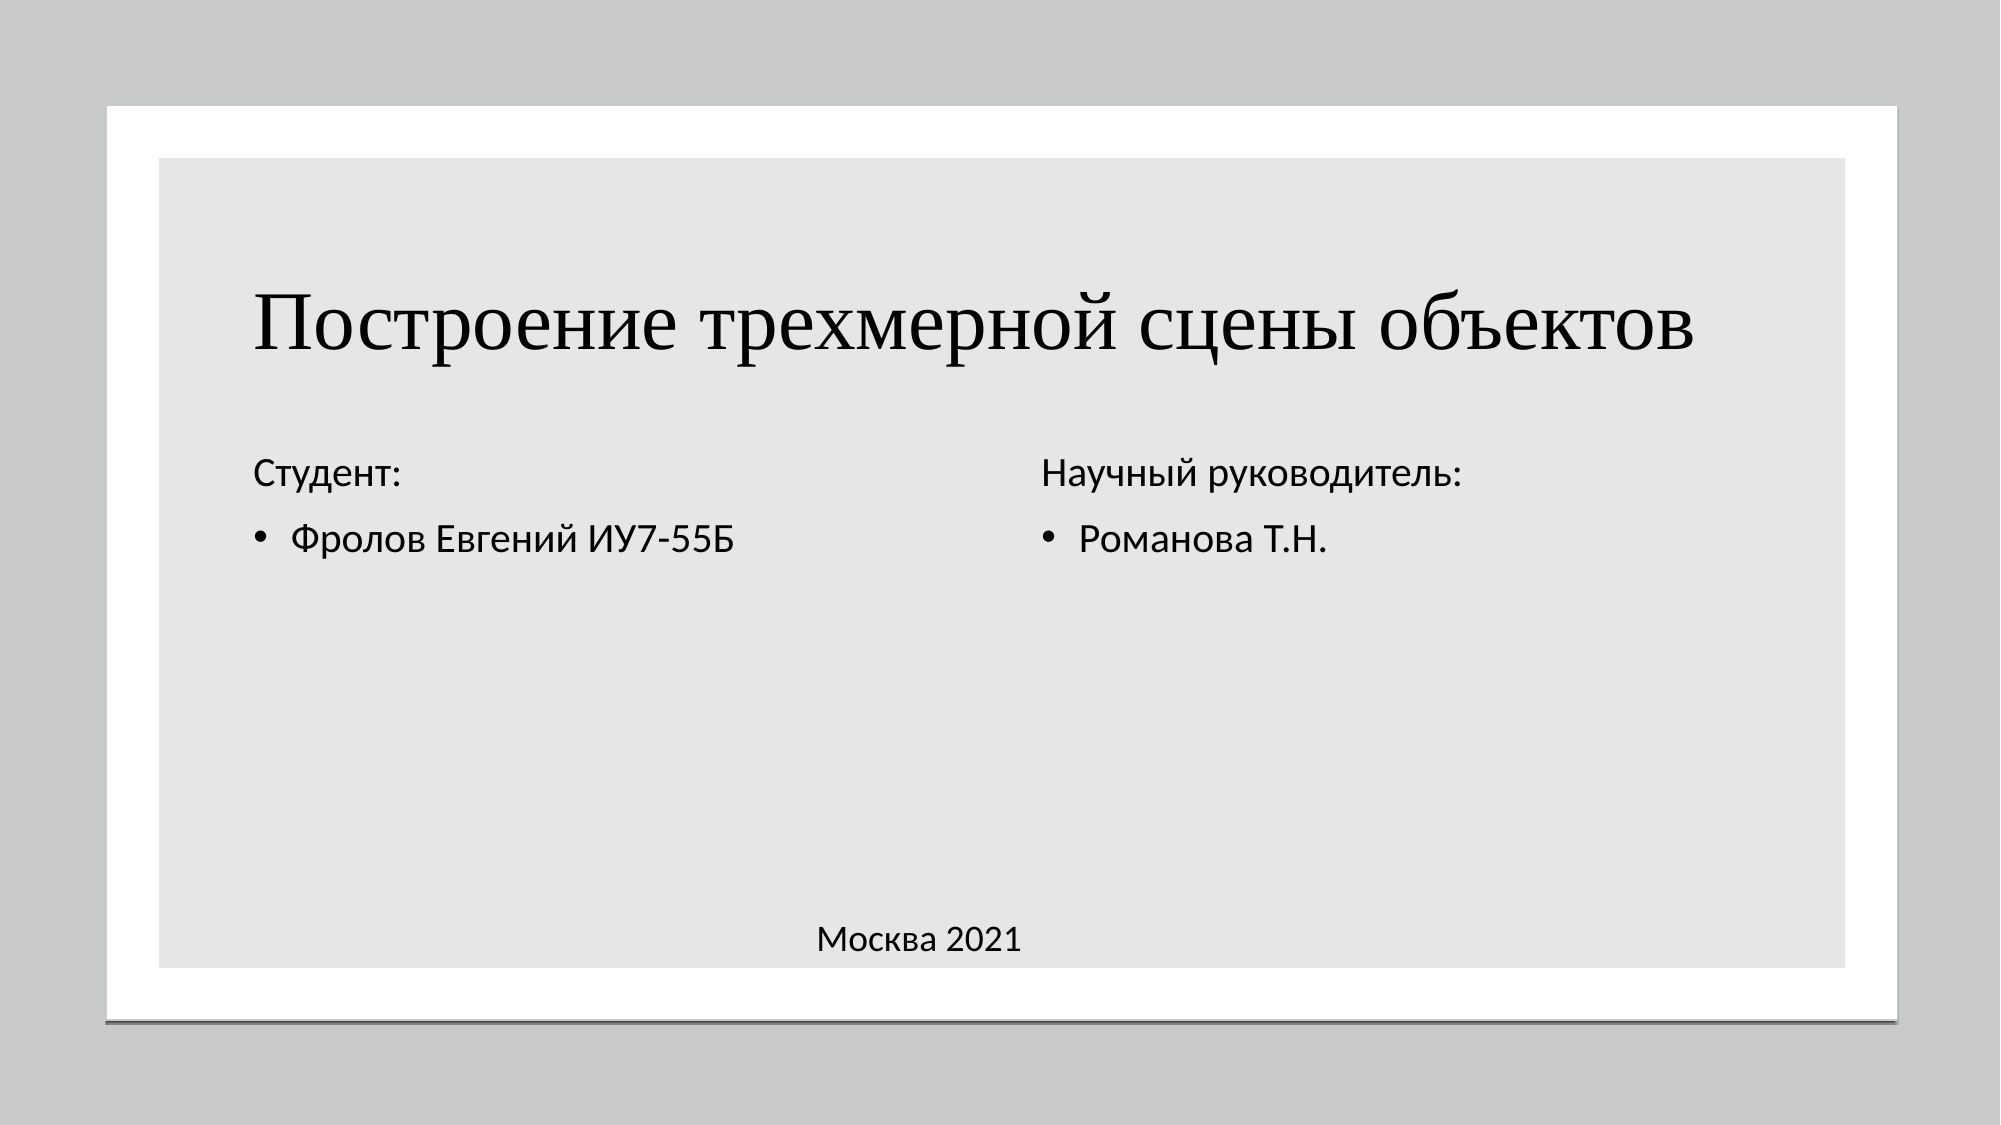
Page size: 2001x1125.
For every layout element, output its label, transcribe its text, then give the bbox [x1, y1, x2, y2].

list Студент: Фролов Евгений ИУ7-55Б [238, 443, 974, 887]
text_box [0, 0, 2000, 1125]
title Построение трехмерной сцены объектов [238, 236, 1774, 408]
list Научный руководитель: Романова Т.Н. [1026, 443, 1774, 887]
text_box Москва 2021 [801, 906, 1252, 967]
